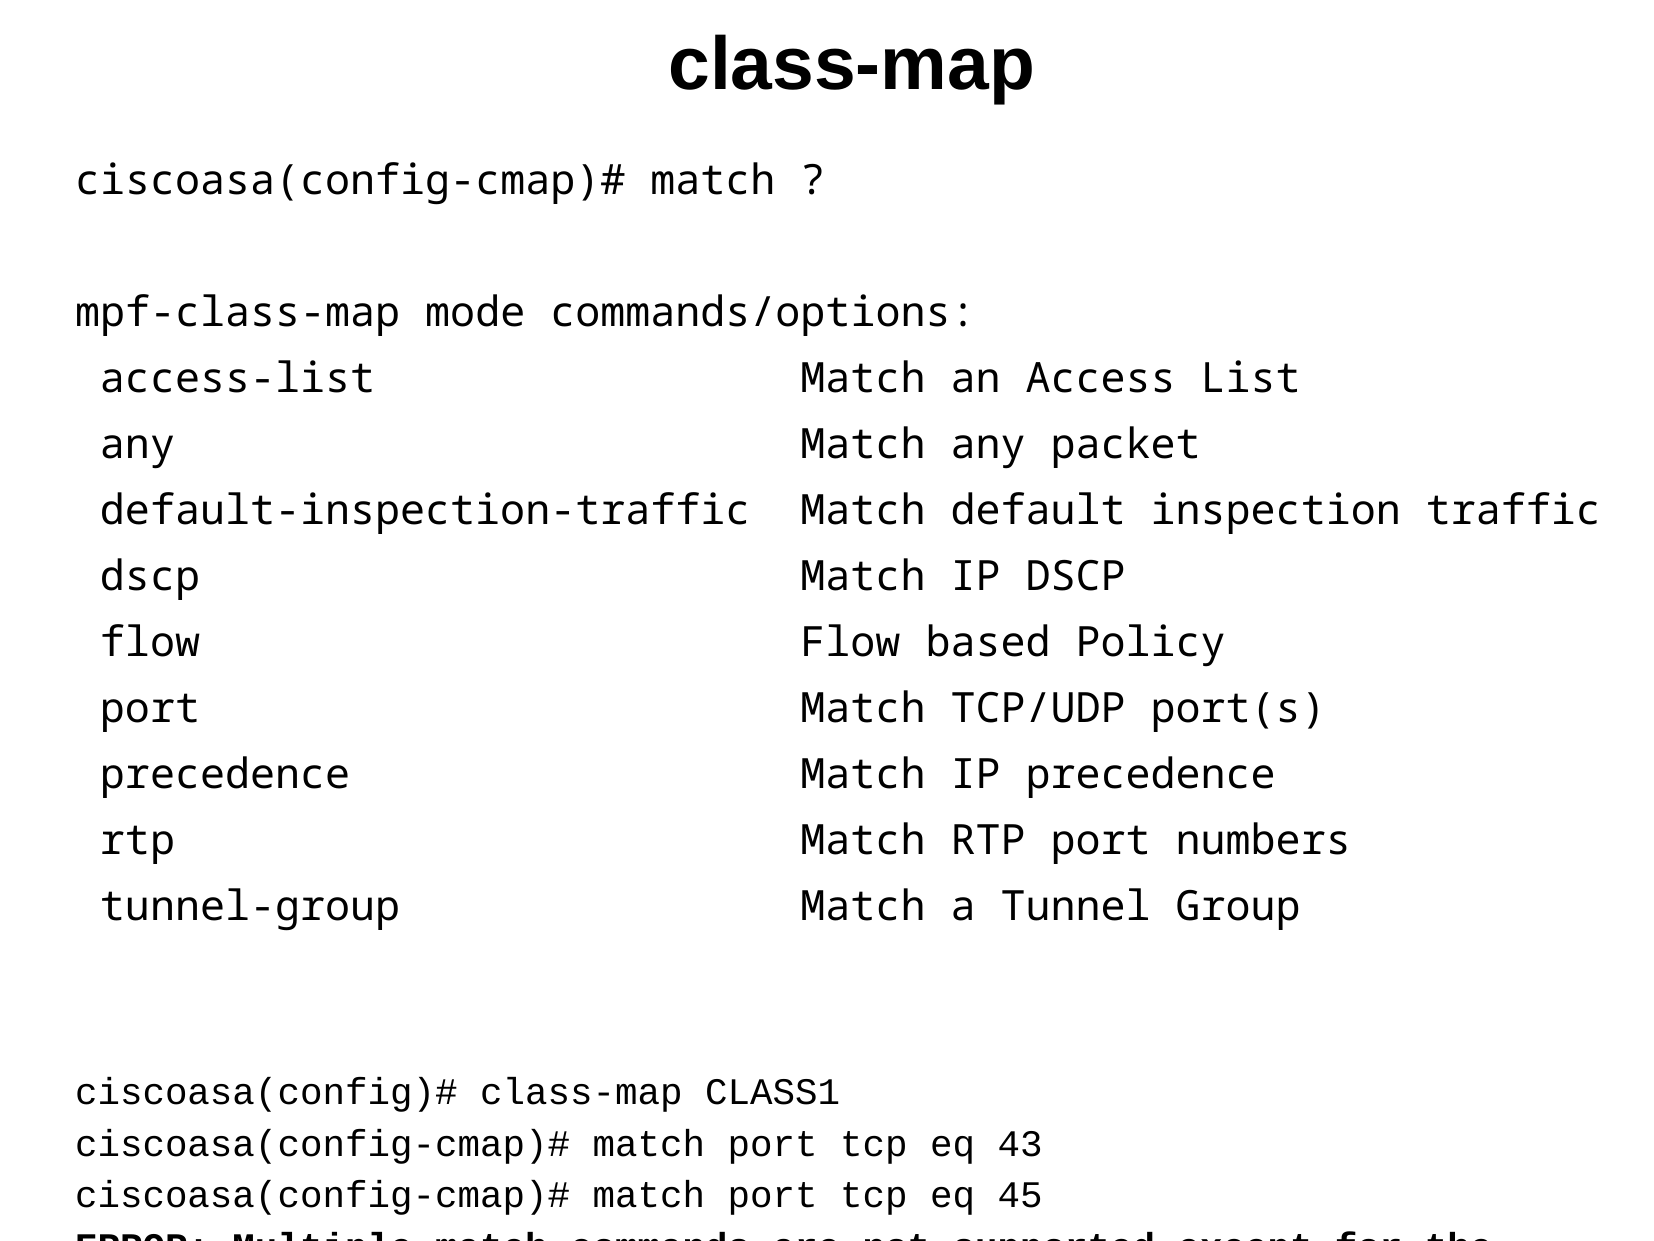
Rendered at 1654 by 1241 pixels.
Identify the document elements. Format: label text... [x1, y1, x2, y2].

list ciscoasa(config-cmap)# match ? mpf-class-map mode commands/options: access-list Match an Access List any Match any packet default-inspection-traffic Match default inspection traffic dscp Match IP DSCP flow Flow based Policy port Match TCP/UDP port(s) precedence Match IP precedence rtp Match RTP port numbers tunnel-group Match a Tunnel Group ciscoasa(config)# class-map CLASS1 ciscoasa(config-cmap)# match port tcp eq 43 ciscoasa(config-cmap)# match port tcp eq 45 ERROR: Multiple match commands are not supported except for the 'match tunnel-group or default-inspect-traffic' command. [75, 150, 1613, 1163]
text_box class-map [64, 37, 1613, 113]
